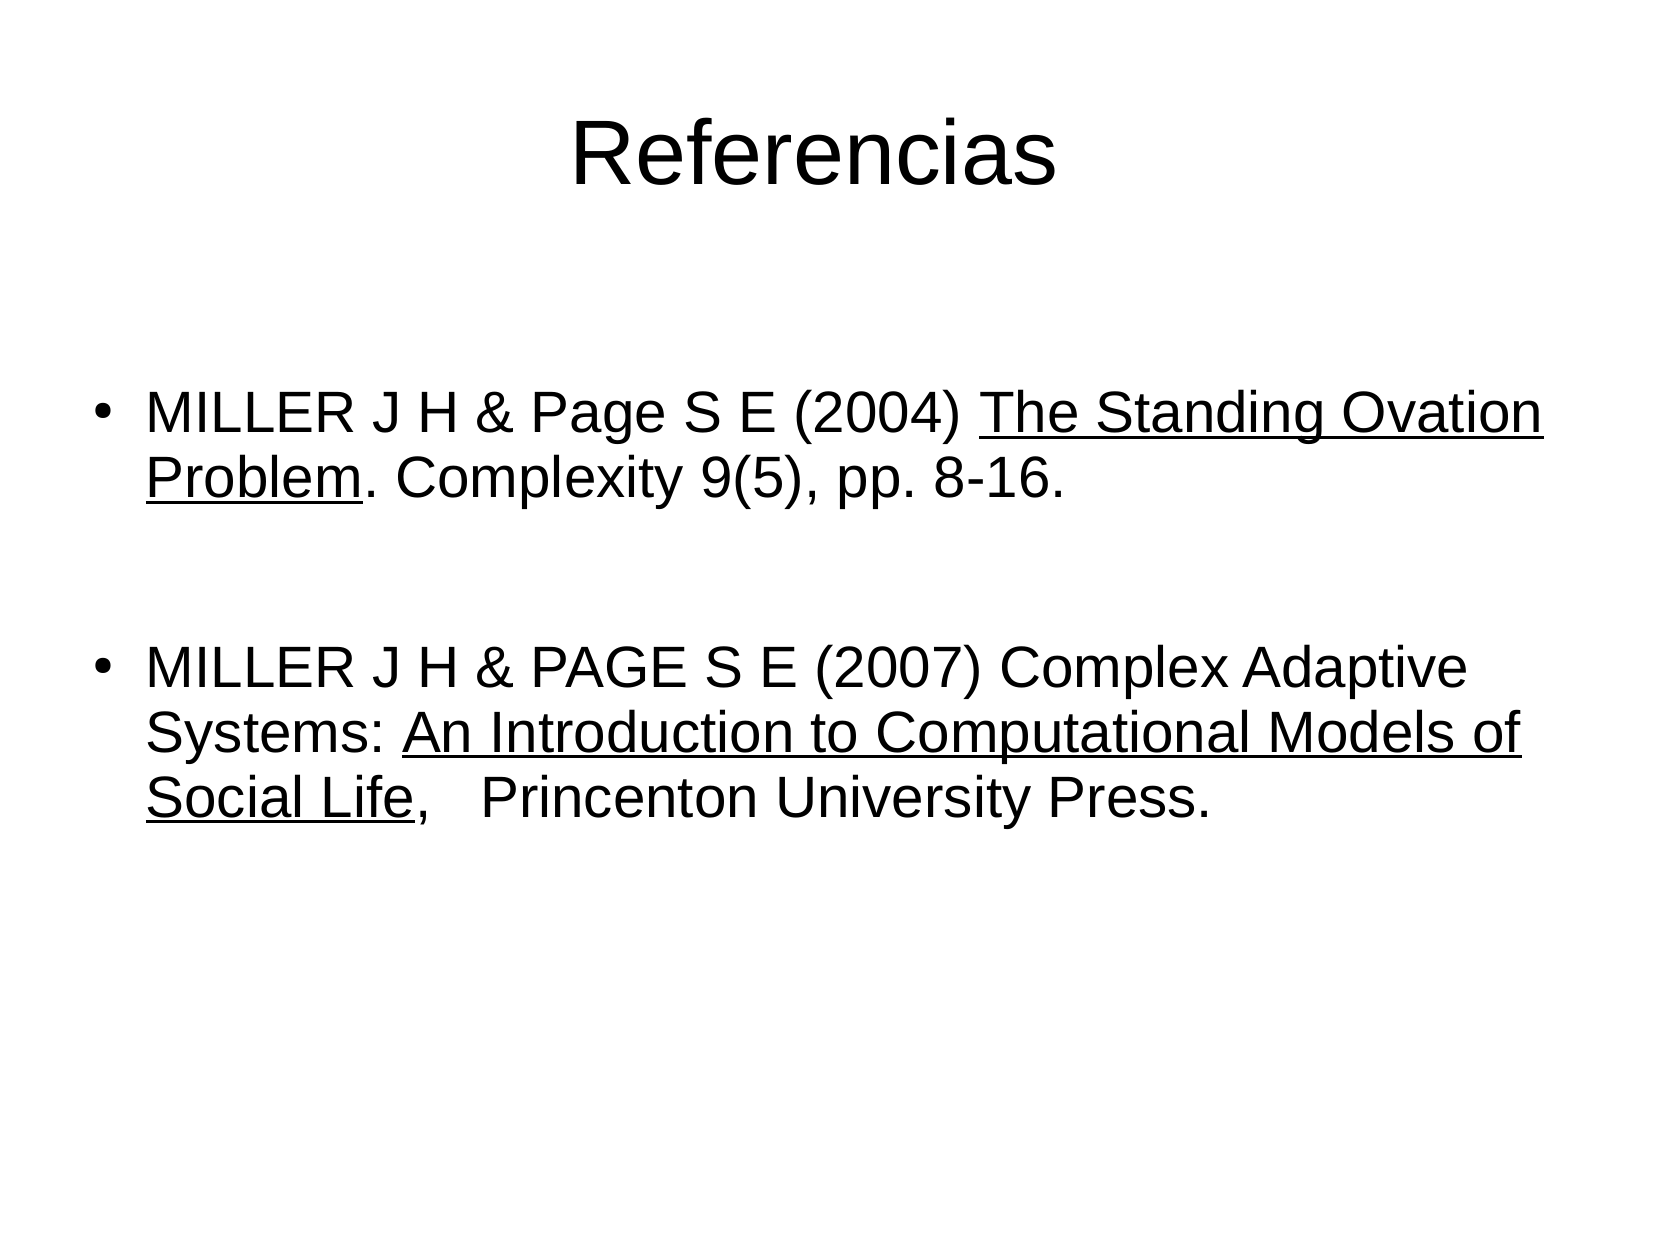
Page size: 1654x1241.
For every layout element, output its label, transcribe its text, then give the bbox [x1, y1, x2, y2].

title Referencias [82, 49, 1571, 257]
list MILLER J H & Page S E (2004) The Standing Ovation Problem. Complexity 9(5), pp. 8-16. MILLER J H & PAGE S E (2007) Complex Adaptive Systems: An Introduction to Computational Models of Social Life, Princenton University Press. [75, 380, 1639, 961]
